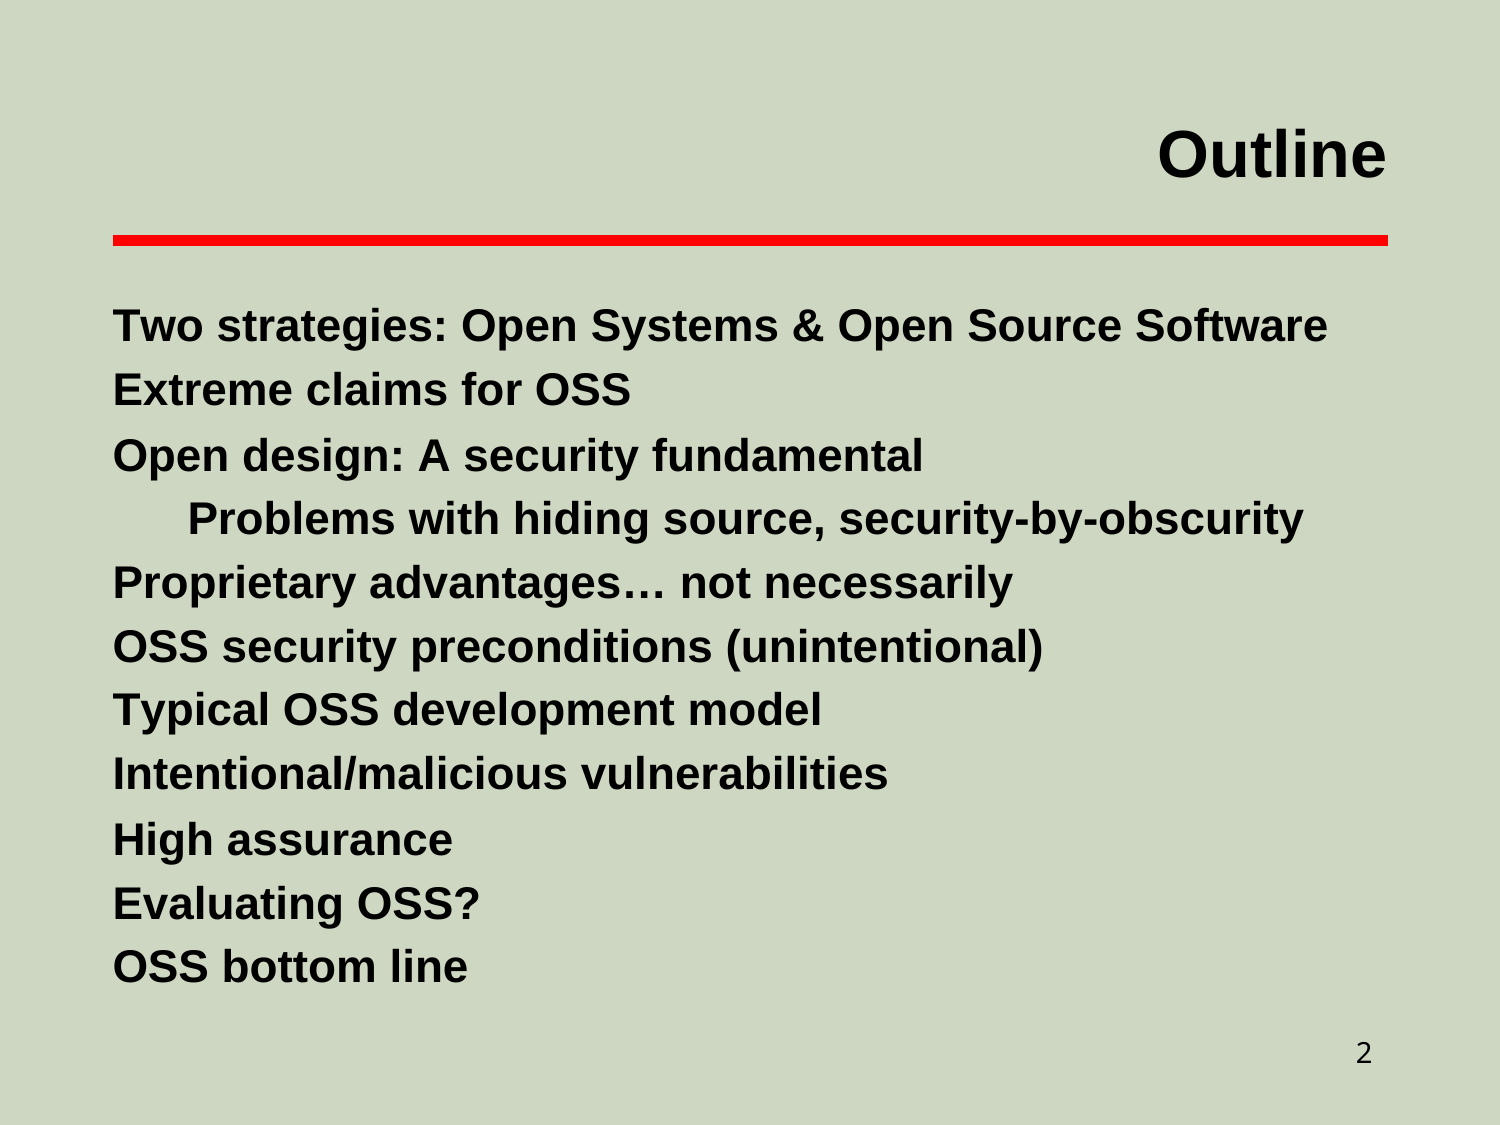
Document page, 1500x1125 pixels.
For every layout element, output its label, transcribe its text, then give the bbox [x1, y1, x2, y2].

title Outline [337, 93, 1388, 217]
list Two strategies: Open Systems & Open Source Software Extreme claims for OSS Open design: A security fundamental Problems with hiding source, security-by-obscurity Proprietary advantages… not necessarily OSS security preconditions (unintentional) Typical OSS development model Intentional/malicious vulnerabilities High assurance Evaluating OSS? OSS bottom line [112, 299, 1388, 1096]
